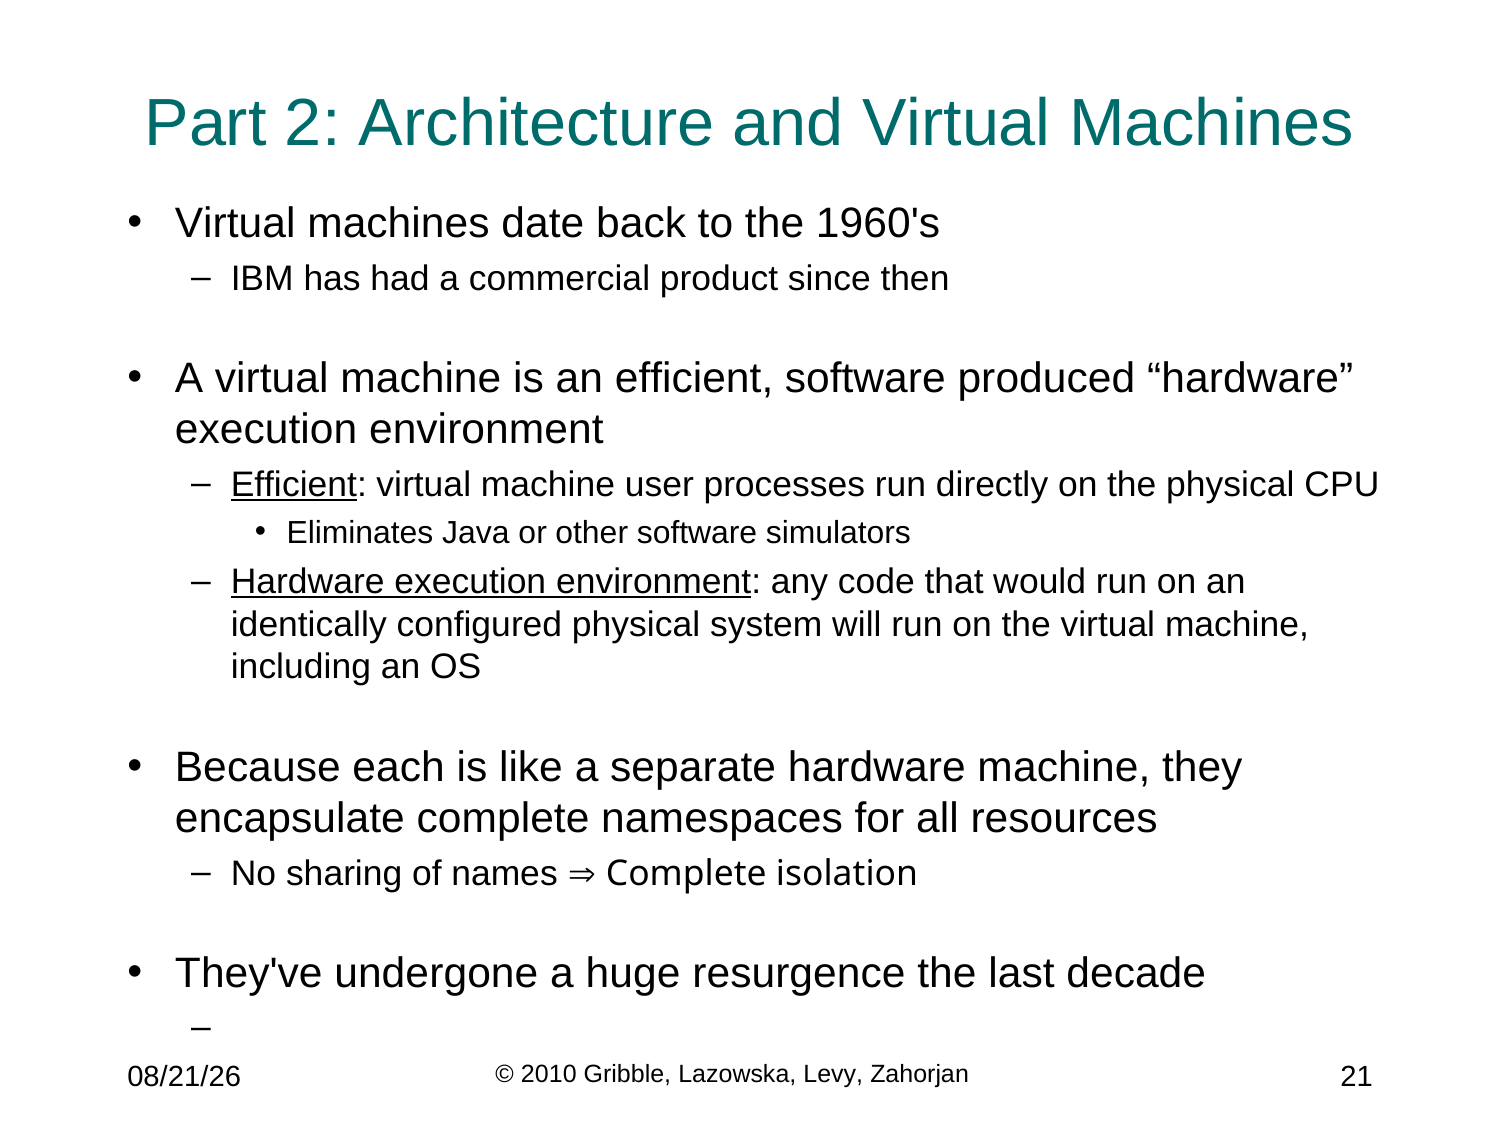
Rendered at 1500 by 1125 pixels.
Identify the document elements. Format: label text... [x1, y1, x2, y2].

list Virtual machines date back to the 1960's IBM has had a commercial product since then A virtual machine is an efficient, software produced “hardware” execution environment Efficient: virtual machine user processes run directly on the physical CPU Eliminates Java or other software simulators Hardware execution environment: any code that would run on an identically configured physical system will run on the virtual machine, including an OS Because each is like a separate hardware machine, they encapsulate complete namespaces for all resources No sharing of names  Complete isolation They've undergone a huge resurgence the last decade [112, 187, 1426, 1013]
title Part 2: Architecture and Virtual Machines [112, 62, 1388, 176]
